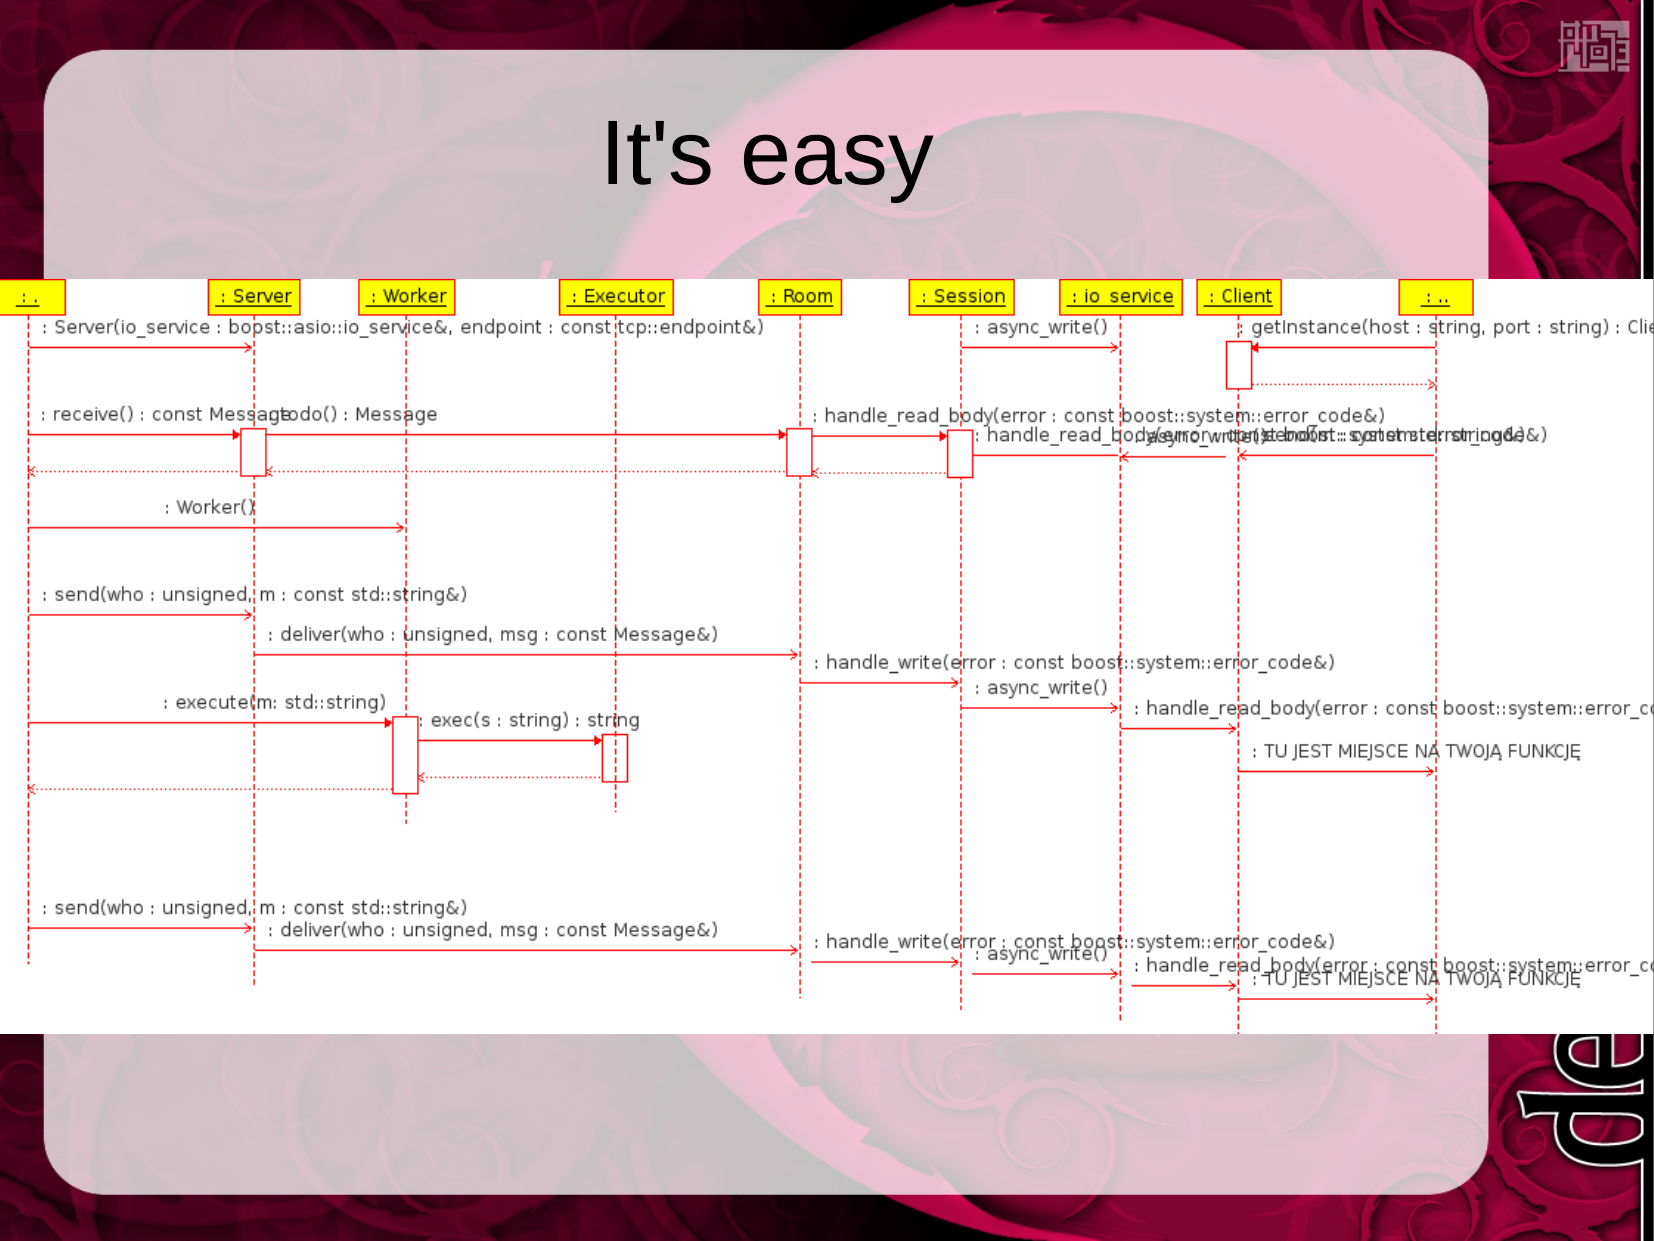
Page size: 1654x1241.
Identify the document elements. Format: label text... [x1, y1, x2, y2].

picture [0, 0, 1654, 1241]
title It's easy [59, 49, 1477, 257]
